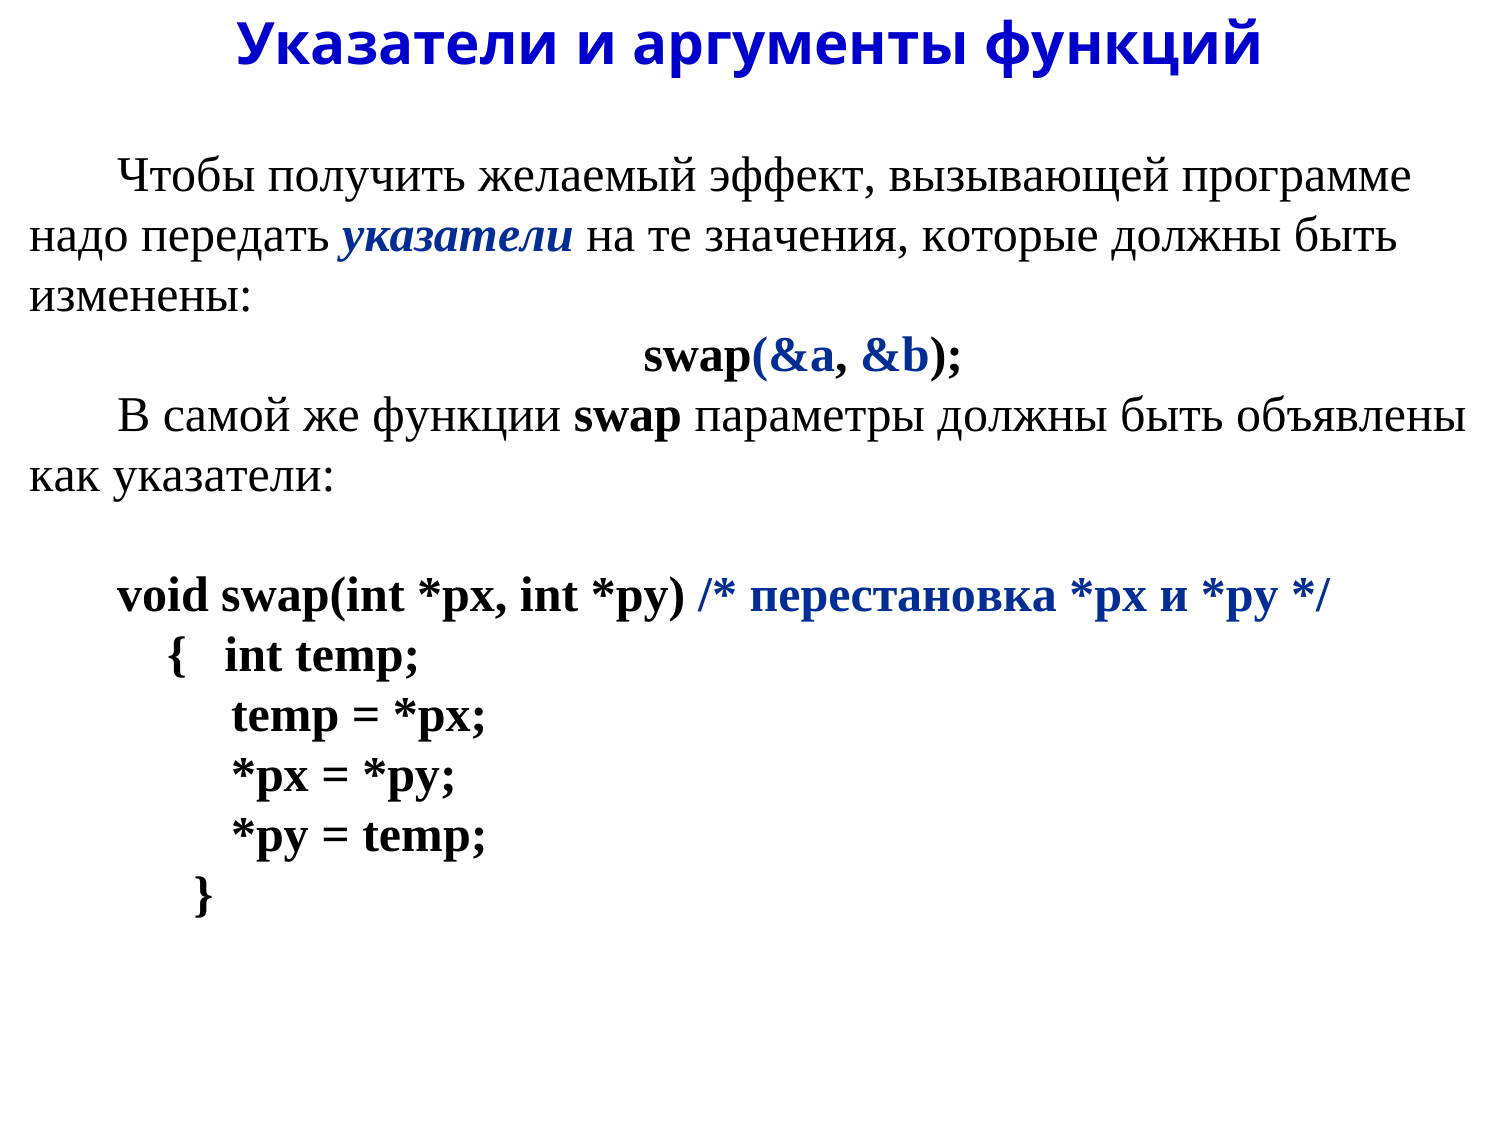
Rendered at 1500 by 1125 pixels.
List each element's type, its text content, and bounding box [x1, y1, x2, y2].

text_box Чтобы получить желаемый эффект, вызывающей программе надо передать указатели на те значения, которые должны быть изменены: swap(&a, &b); В самой же функции swap параметры должны быть объявлены как указатели: void swap(int *px, int *py) /* перестановка *рх и *ру */ { int temp; temp = *рх; *рх = *ру; *ру = temp; } [0, 133, 1500, 1049]
text_box Указатели и аргументы функций [0, 0, 1500, 83]
